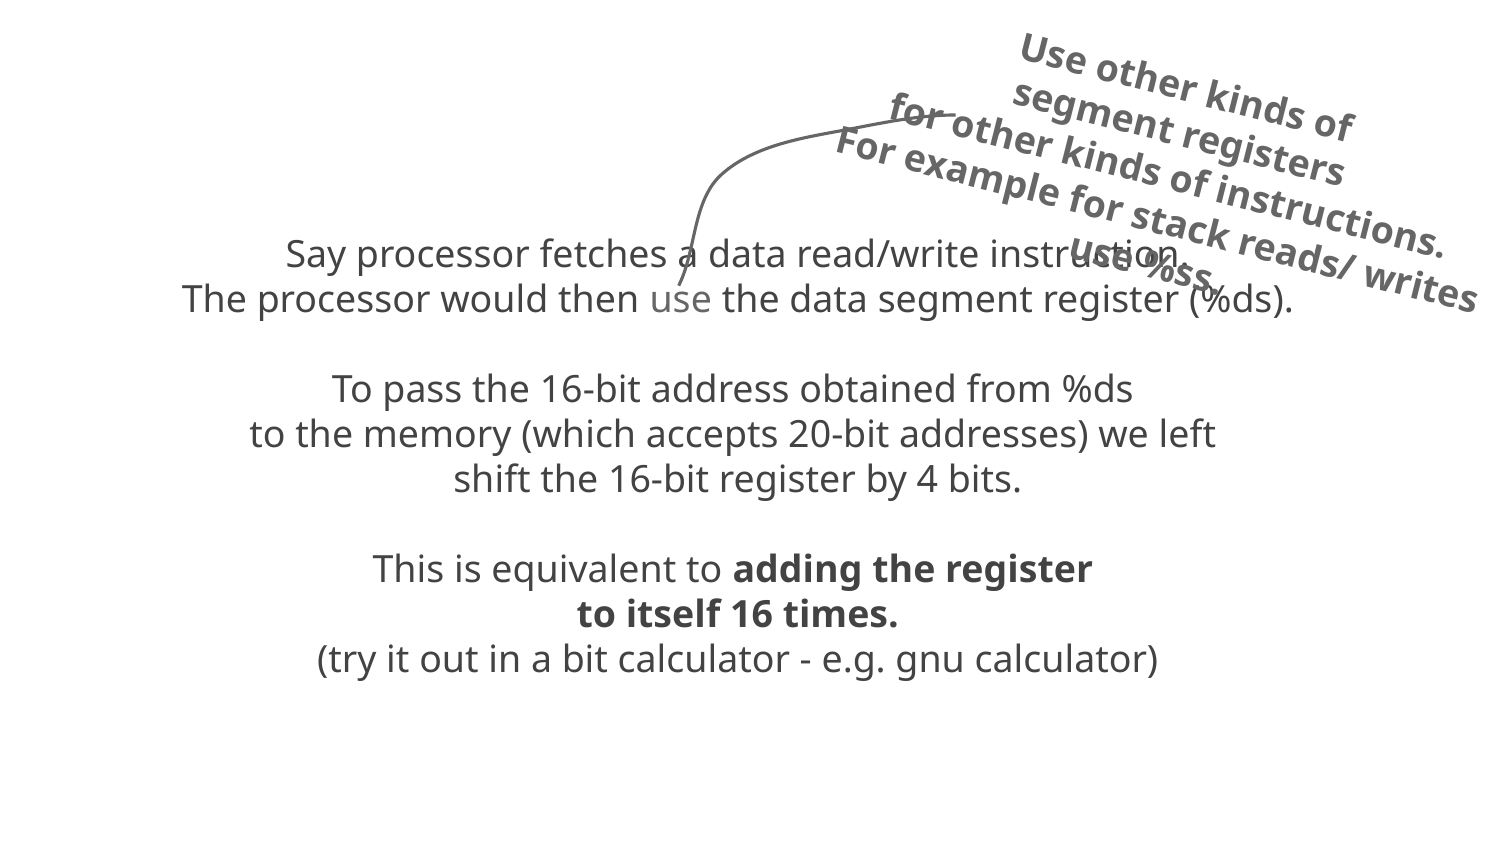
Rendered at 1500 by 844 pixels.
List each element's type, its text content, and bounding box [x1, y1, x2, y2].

text_box Say processor fetches a data read/write instruction. The processor would then use the data segment register (%ds). To pass the 16-bit address obtained from %ds to the memory (which accepts 20-bit addresses) we left shift the 16-bit register by 4 bits. This is equivalent to adding the register to itself 16 times. (try it out in a bit calculator - e.g. gnu calculator) [151, 125, 1325, 844]
text_box Use other kinds of segment registers for other kinds of instructions. For example for stack reads/ writes use %ss. [817, 0, 1500, 277]
